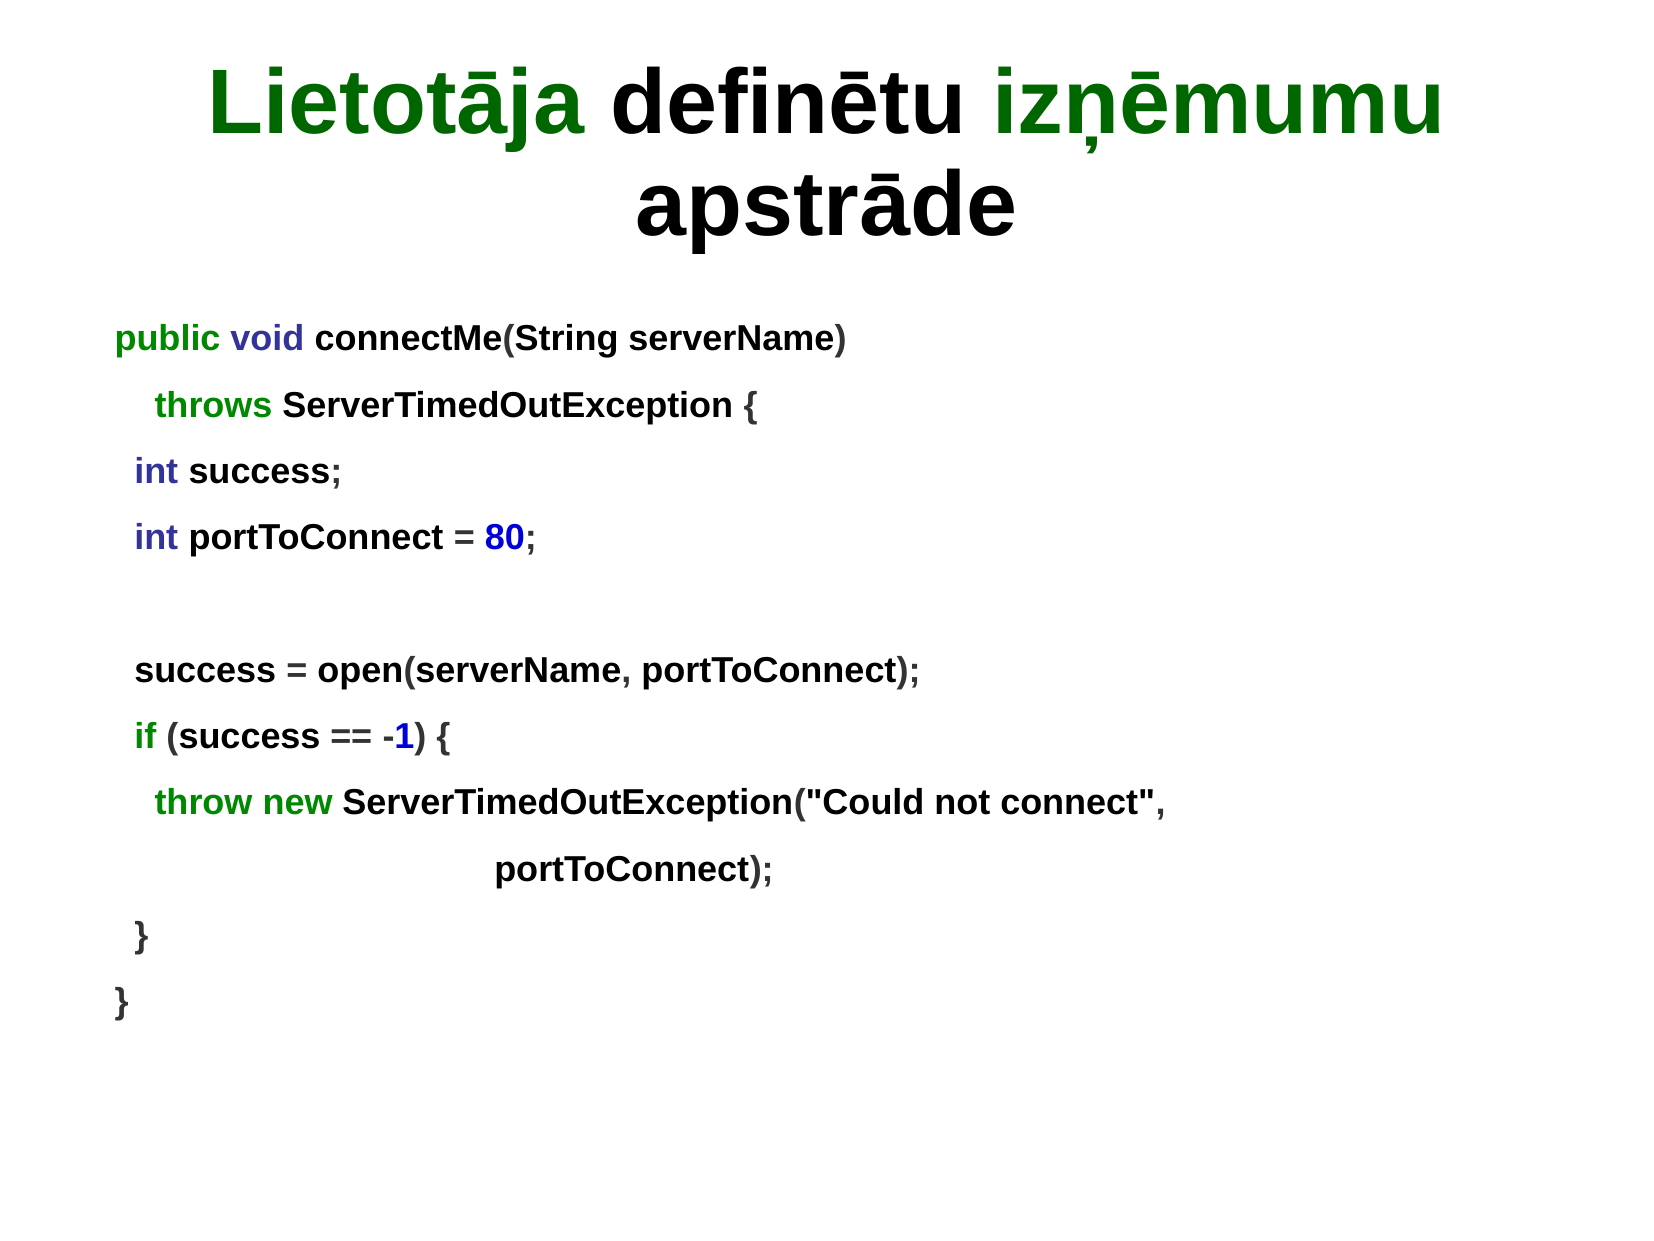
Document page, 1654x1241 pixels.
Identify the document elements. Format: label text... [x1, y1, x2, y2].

title Lietotāja definētu izņēmumu apstrāde [82, 49, 1571, 257]
list public void connectMe(String serverName) throws ServerTimedOutException { int success; int portToConnect = 80; success = open(serverName, portToConnect); if (success == -1) { throw new ServerTimedOutException("Could not connect", portToConnect); } } [94, 308, 1550, 1028]
